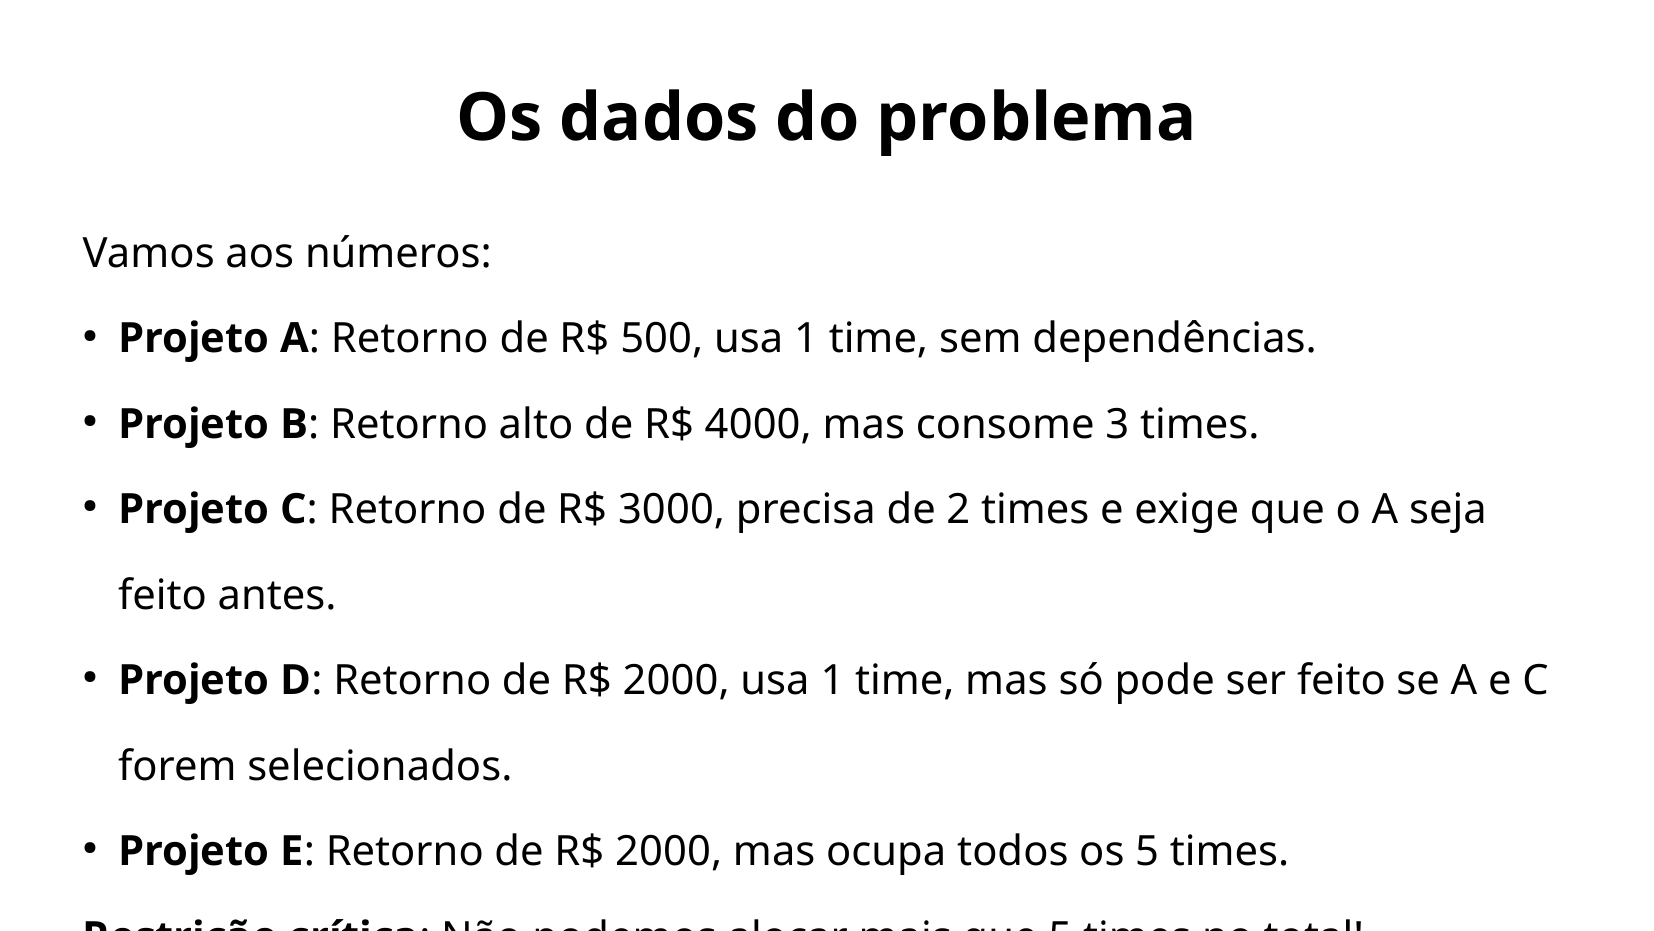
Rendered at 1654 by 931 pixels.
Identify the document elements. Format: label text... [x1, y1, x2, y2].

title Os dados do problema [82, 37, 1571, 193]
subtitle Vamos aos números: Projeto A: Retorno de R$ 500, usa 1 time, sem dependências. Projeto B: Retorno alto de R$ 4000, mas consome 3 times. Projeto C: Retorno de R$ 3000, precisa de 2 times e exige que o A seja feito antes. Projeto D: Retorno de R$ 2000, usa 1 time, mas só pode ser feito se A e C forem selecionados. Projeto E: Retorno de R$ 2000, mas ocupa todos os 5 times. Restrição crítica: Não podemos alocar mais que 5 times no total! [82, 194, 1571, 829]
